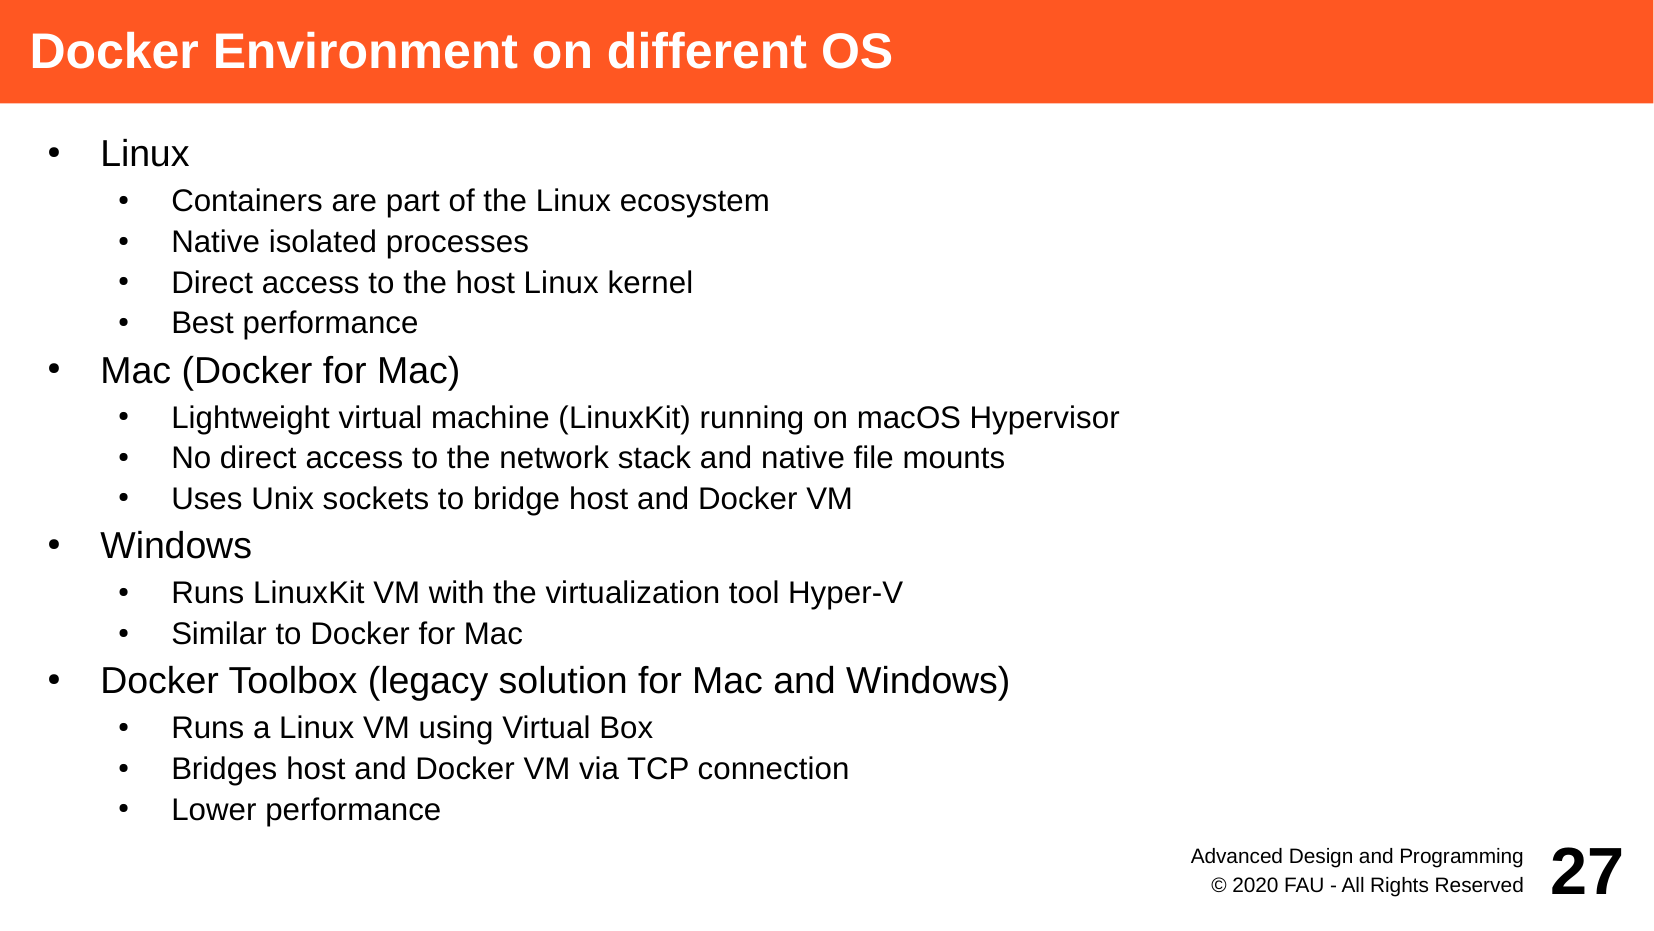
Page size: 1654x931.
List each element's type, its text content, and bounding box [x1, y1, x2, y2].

title Docker Environment on different OS [0, 0, 1654, 104]
list Linux Containers are part of the Linux ecosystem Native isolated processes Direct access to the host Linux kernel Best performance Mac (Docker for Mac) Lightweight virtual machine (LinuxKit) running on macOS Hypervisor No direct access to the network stack and native file mounts Uses Unix sockets to bridge host and Docker VM Windows Runs LinuxKit VM with the virtualization tool Hyper-V Similar to Docker for Mac Docker Toolbox (legacy solution for Mac and Windows) Runs a Linux VM using Virtual Box Bridges host and Docker VM via TCP connection Lower performance [29, 132, 1625, 813]
